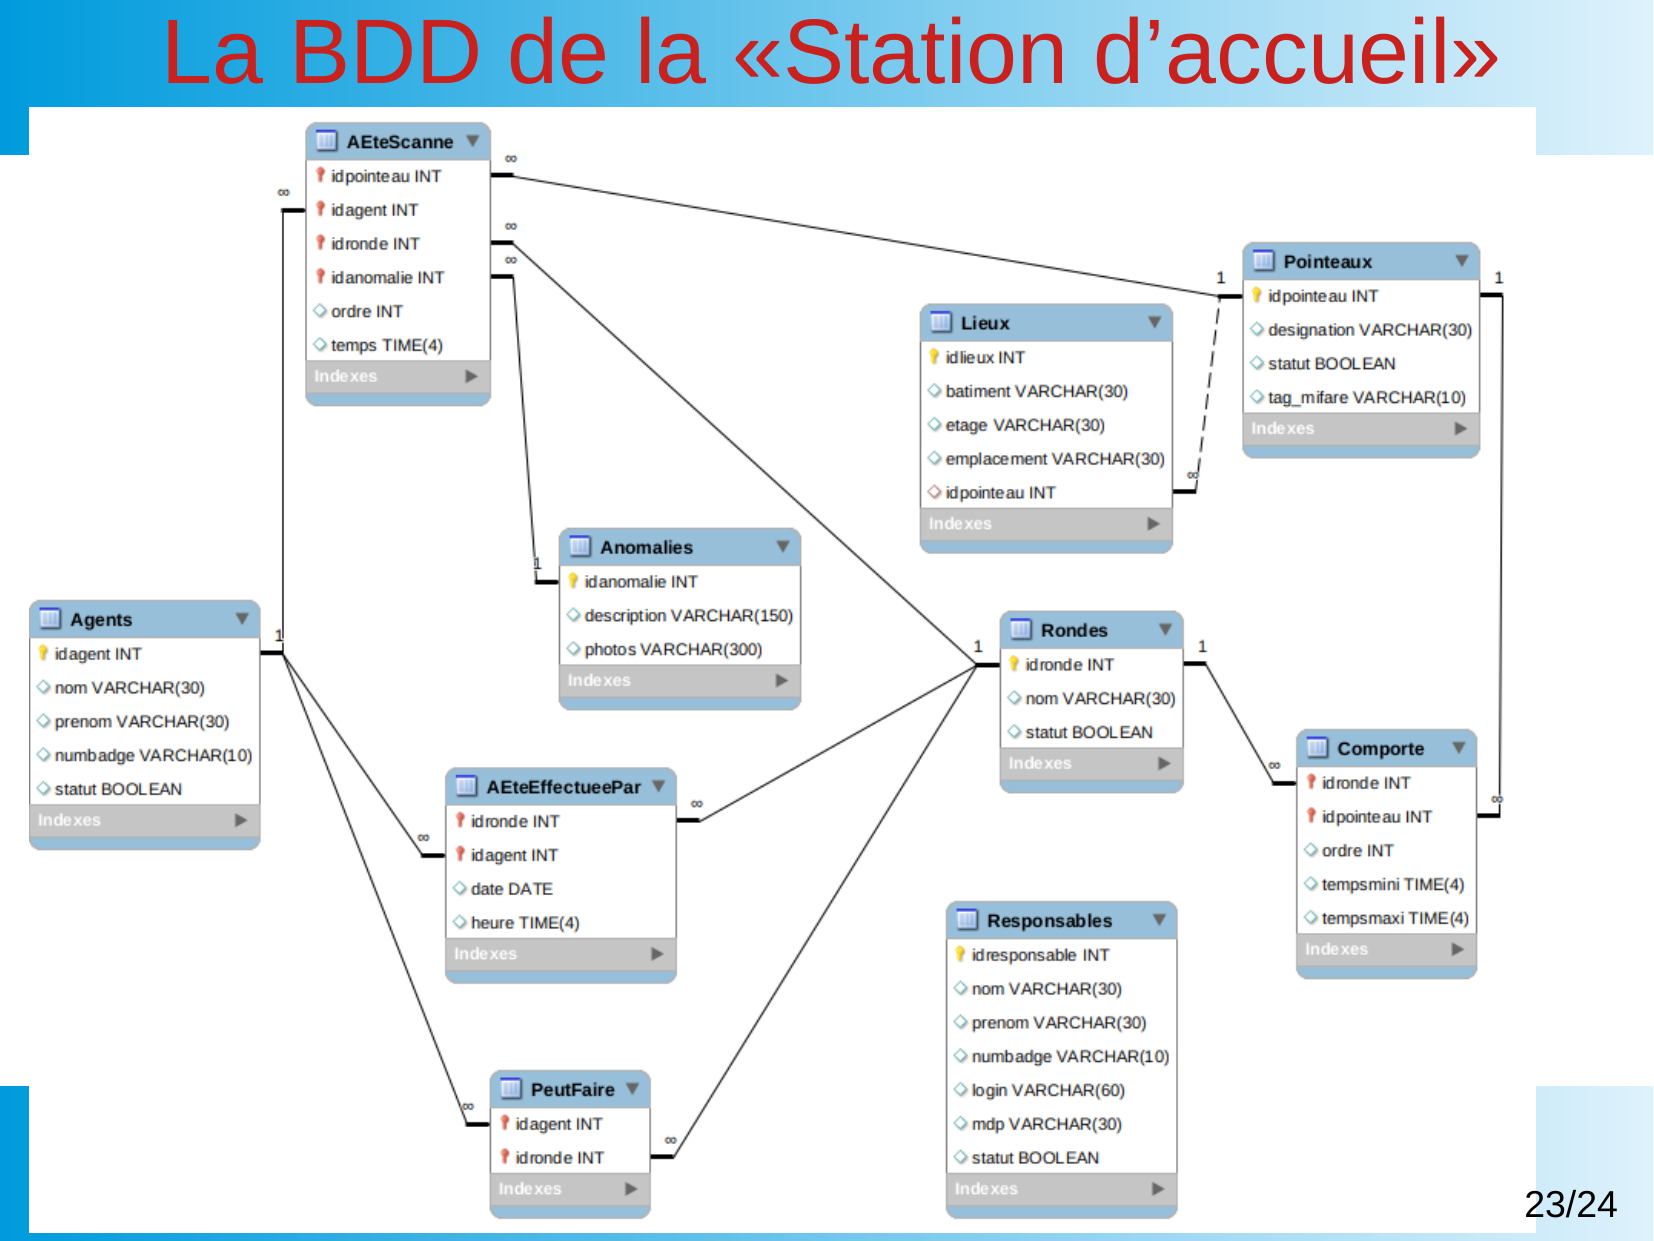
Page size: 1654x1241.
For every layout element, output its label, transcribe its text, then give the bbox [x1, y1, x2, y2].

text_box <numéro>/24 [1509, 1175, 1654, 1241]
title La BDD de la «Station d’accueil» [88, 0, 1577, 105]
picture [29, 105, 1536, 1241]
